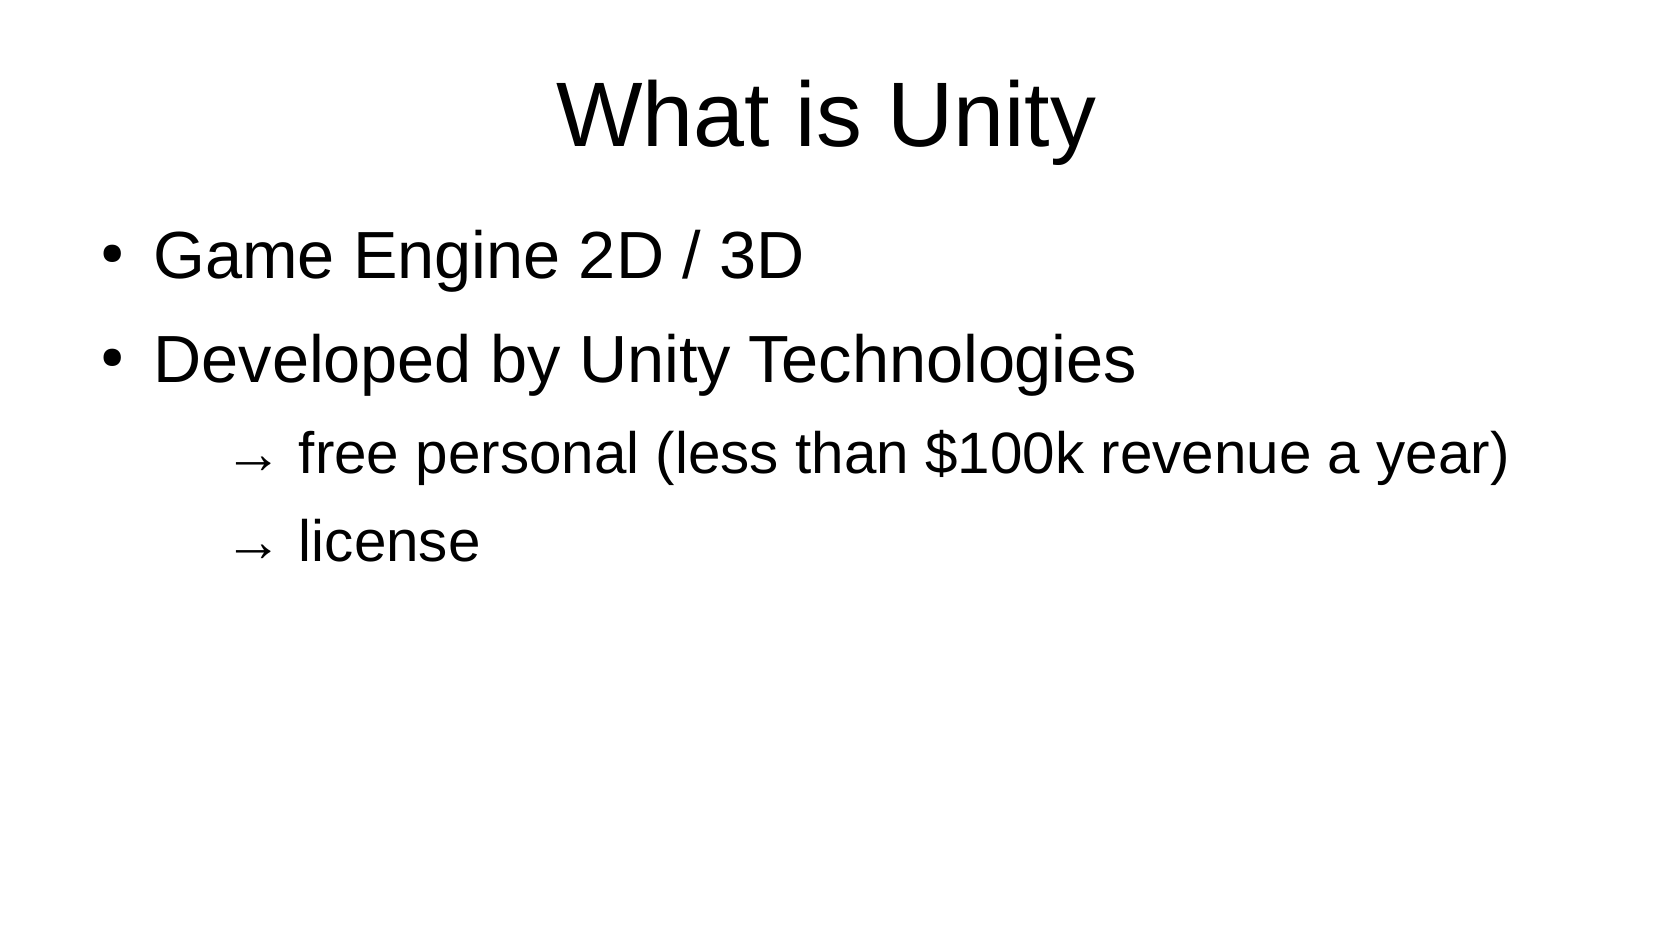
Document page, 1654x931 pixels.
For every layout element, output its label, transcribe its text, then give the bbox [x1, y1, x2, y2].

list Game Engine 2D / 3D Developed by Unity Technologies → free personal (less than $100k revenue a year) → license [82, 217, 1571, 758]
title What is Unity [82, 37, 1571, 193]
